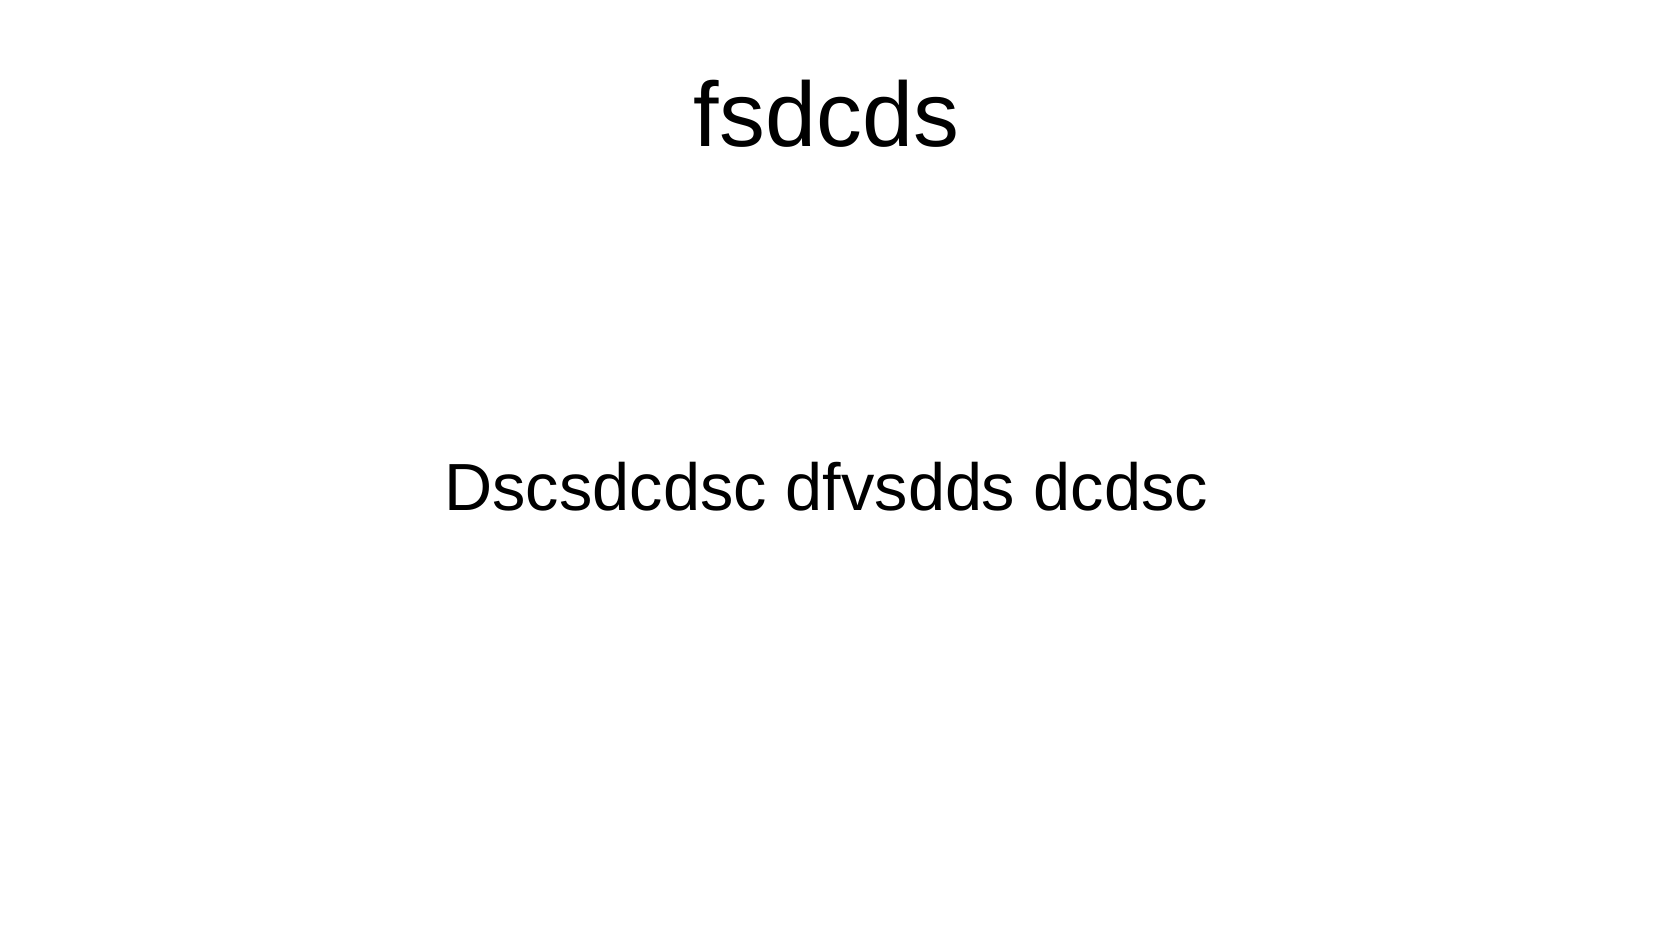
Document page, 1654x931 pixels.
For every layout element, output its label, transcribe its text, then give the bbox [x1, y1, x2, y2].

subtitle Dscsdcdsc dfvsdds dcdsc [82, 217, 1571, 758]
title fsdcds [82, 37, 1571, 193]
